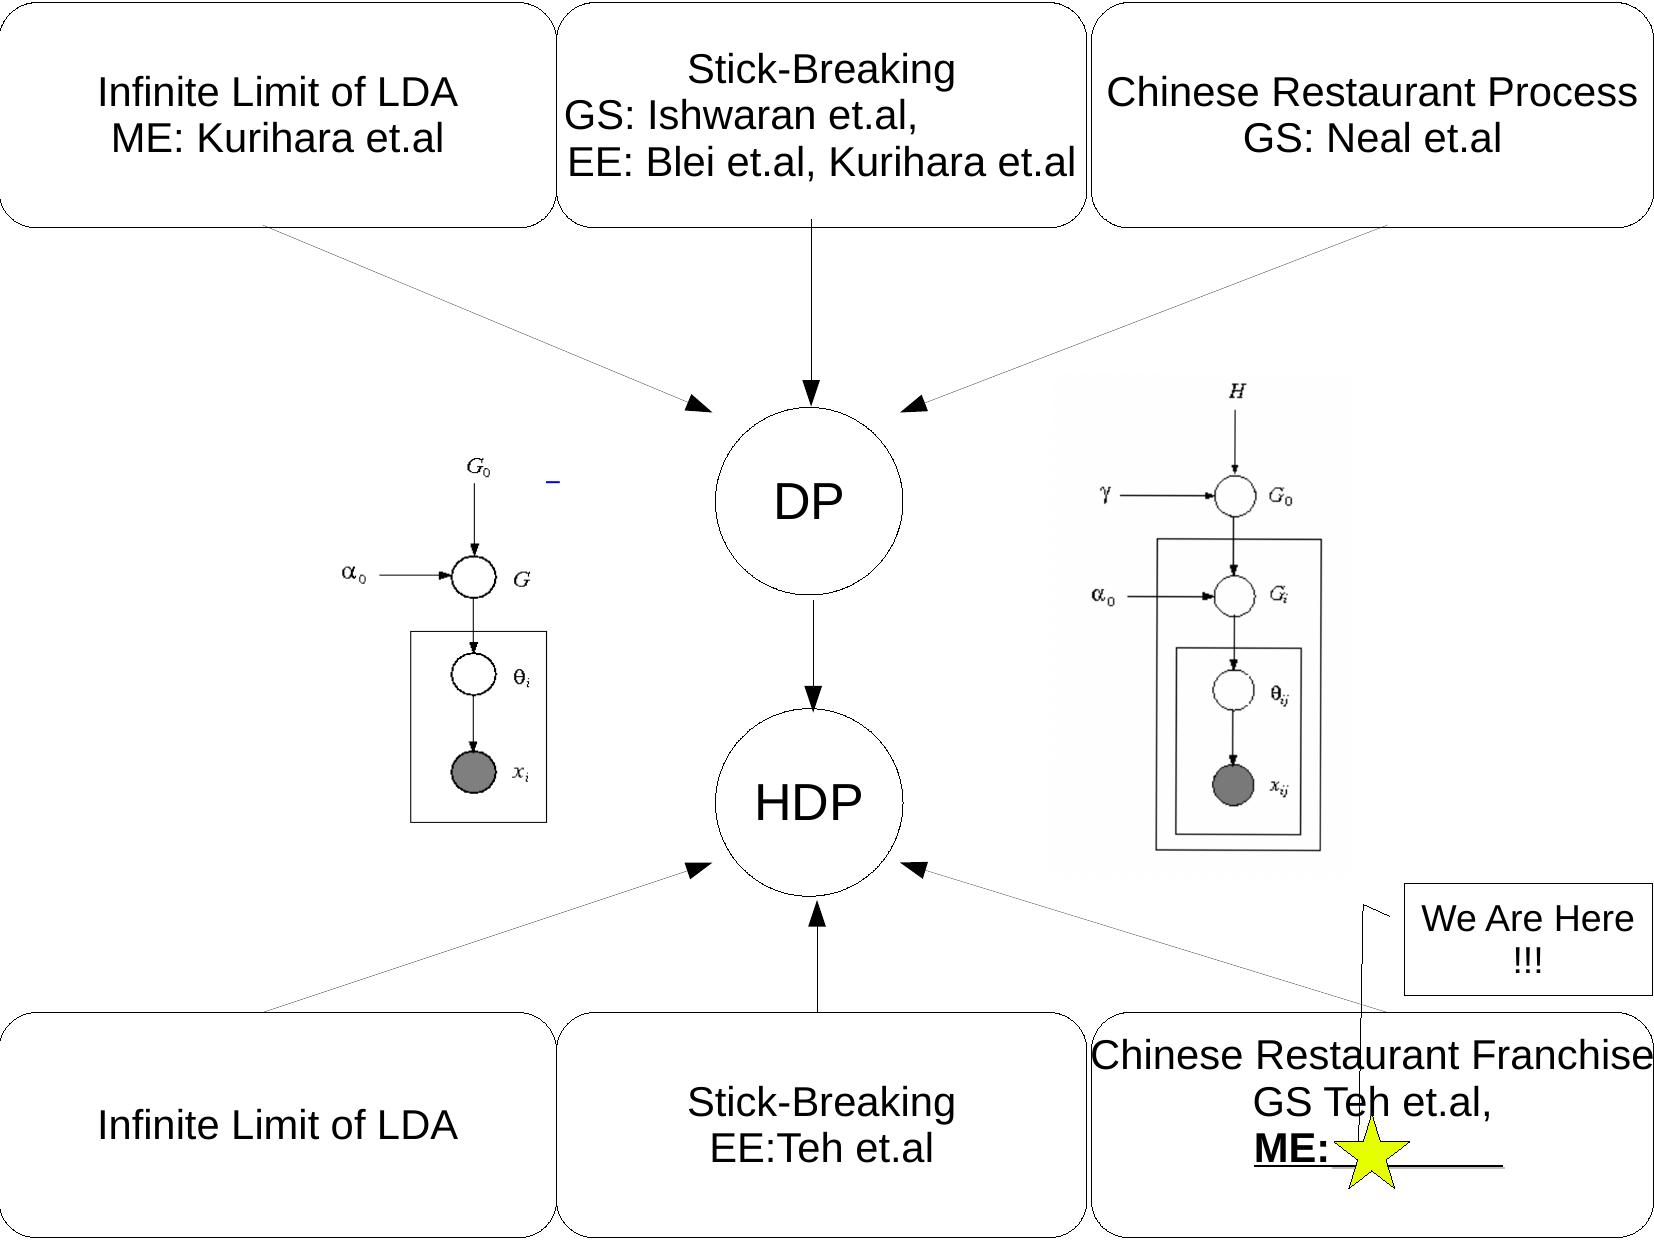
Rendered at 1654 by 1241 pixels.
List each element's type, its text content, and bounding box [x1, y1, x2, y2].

text_box Infinite Limit of LDA [0, 1012, 557, 1238]
text_box [1334, 1113, 1410, 1189]
text_box DP [715, 407, 903, 595]
picture [337, 449, 563, 841]
text_box Stick-Breaking EE:Teh et.al [556, 1012, 1087, 1238]
text_box Infinite Limit of LDA ME: Kurihara et.al [0, 2, 557, 228]
text_box Stick-Breaking GS: Ishwaran et.al, EE: Blei et.al, Kurihara et.al [556, 2, 1087, 228]
text_box HDP [715, 708, 904, 897]
text_box Chinese Restaurant Process GS: Neal et.al [1091, 2, 1654, 228]
picture [1050, 372, 1351, 877]
text_box We Are Here !!! [1404, 883, 1652, 996]
text_box Chinese Restaurant Franchise GS Teh et.al, ME: [1091, 1012, 1654, 1238]
